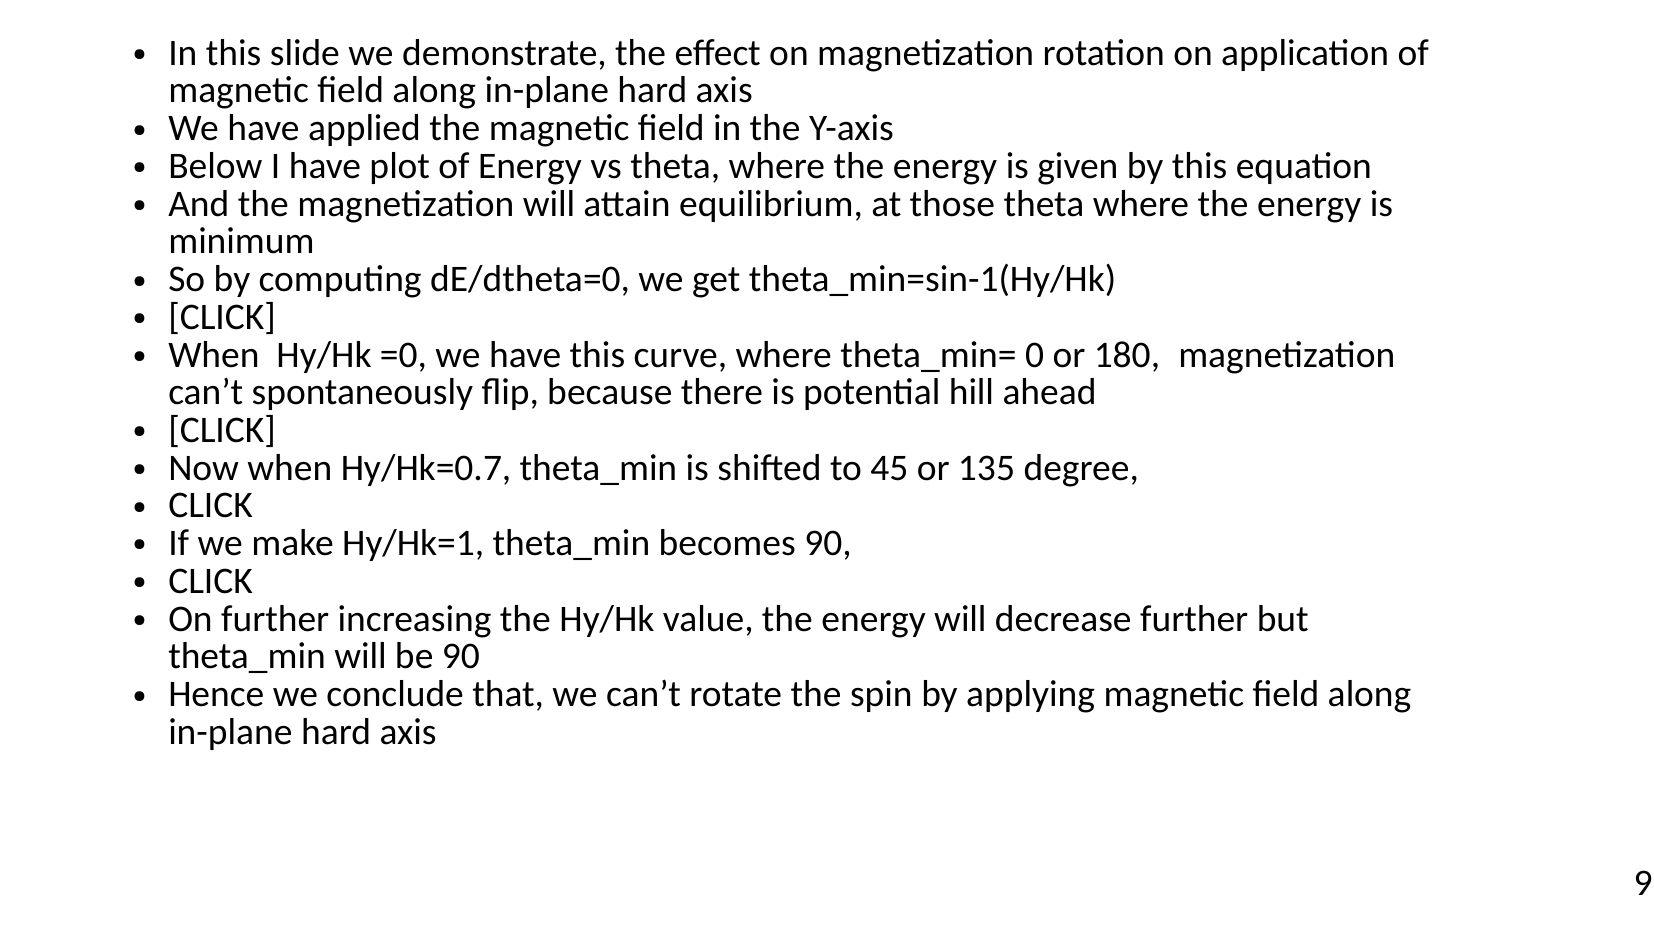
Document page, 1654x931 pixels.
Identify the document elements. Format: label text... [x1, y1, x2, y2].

text_box In this slide we demonstrate, the effect on magnetization rotation on application of magnetic field along in-plane hard axis We have applied the magnetic field in the Y-axis Below I have plot of Energy vs theta, where the energy is given by this equation And the magnetization will attain equilibrium, at those theta where the energy is minimum So by computing dE/dtheta=0, we get theta_min=sin-1(Hy/Hk) [CLICK] When Hy/Hk =0, we have this curve, where theta_min= 0 or 180, magnetization can’t spontaneously flip, because there is potential hill ahead [CLICK] Now when Hy/Hk=0.7, theta_min is shifted to 45 or 135 degree, CLICK If we make Hy/Hk=1, theta_min becomes 90, CLICK On further increasing the Hy/Hk value, the energy will decrease further but theta_min will be 90 Hence we conclude that, we can’t rotate the spin by applying magnetic field along in-plane hard axis [118, 29, 1447, 762]
text_box <number> [1479, 860, 1654, 931]
